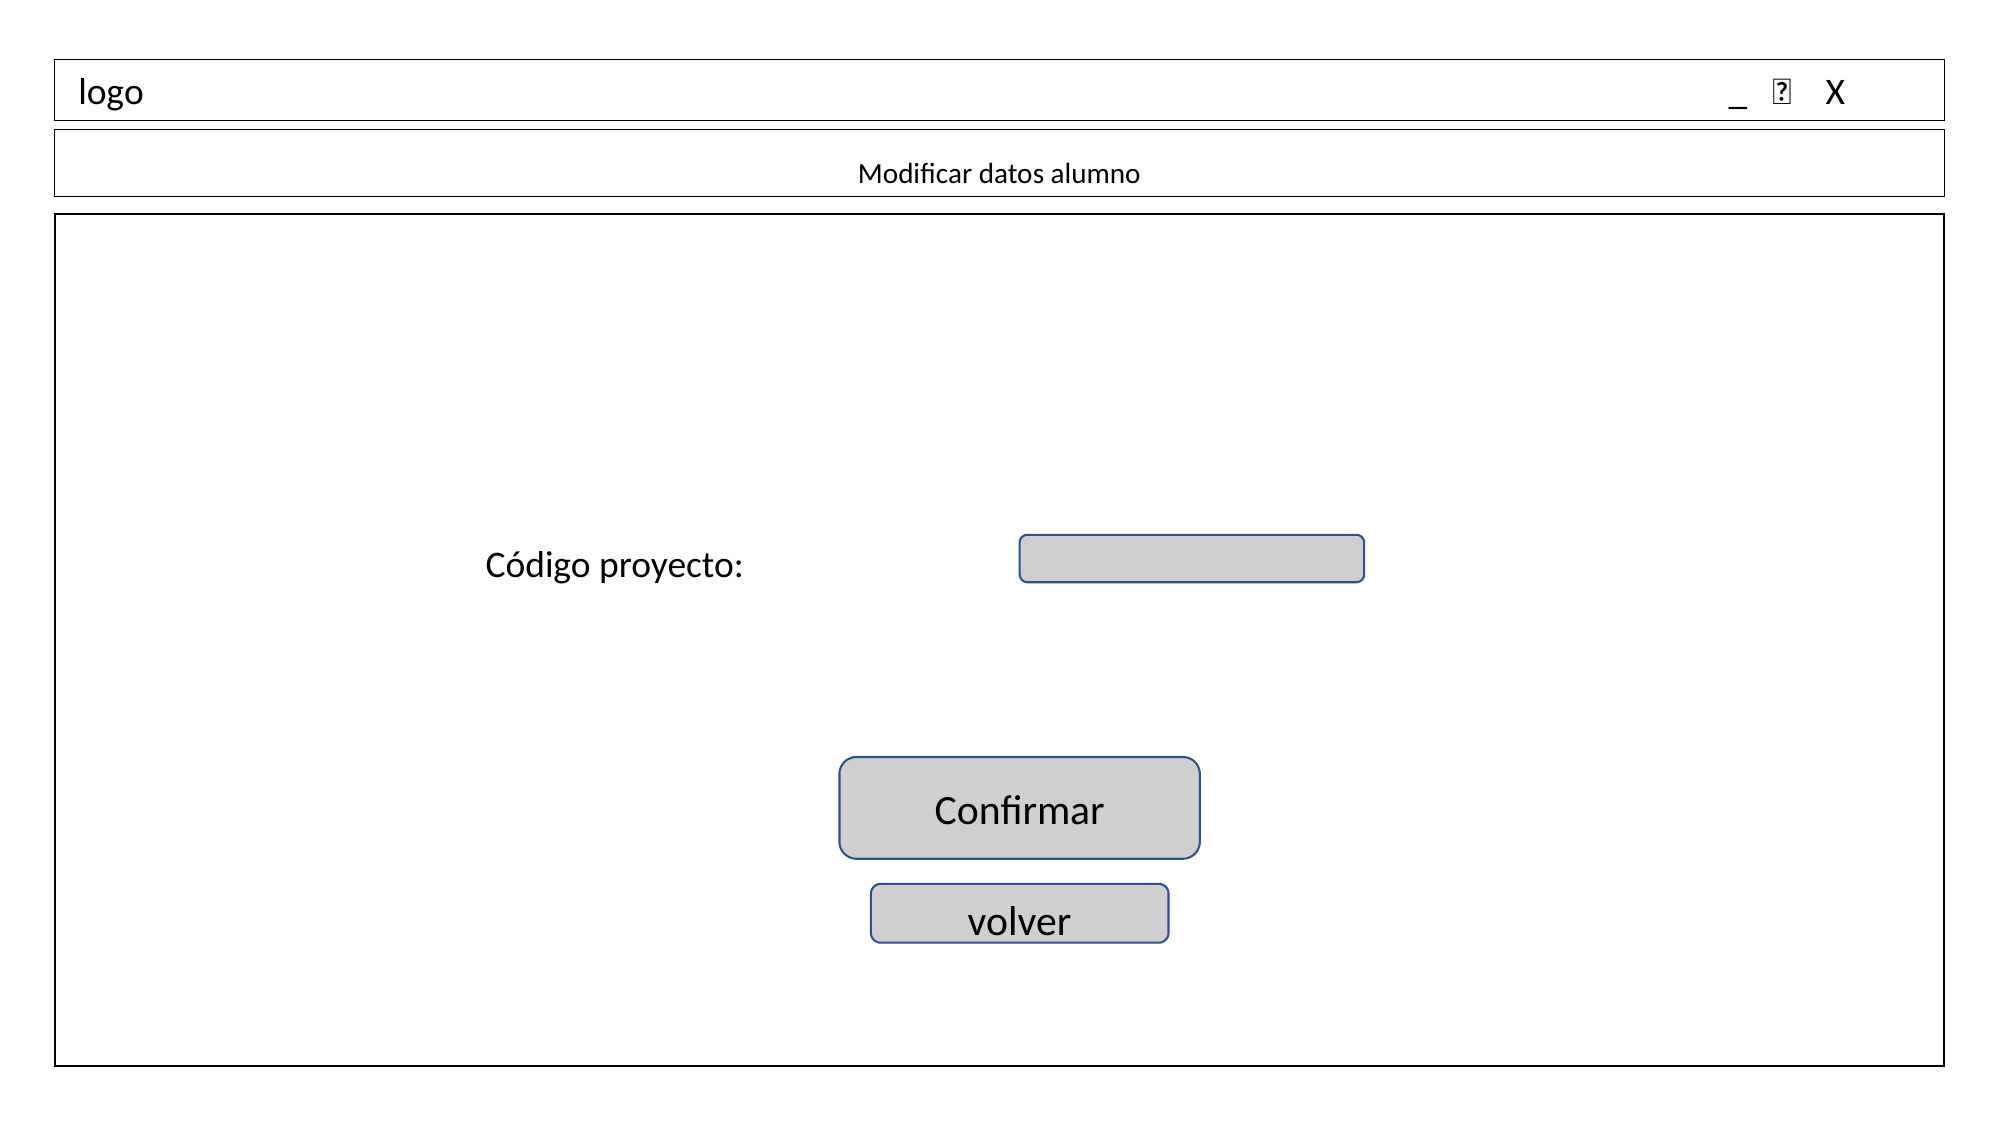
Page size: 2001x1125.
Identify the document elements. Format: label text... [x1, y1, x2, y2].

text_box logo _ 🔲 X [54, 59, 1944, 120]
text_box volver [870, 883, 1169, 943]
text_box Confirmar [839, 757, 1200, 859]
text_box Modificar datos alumno [54, 128, 1944, 192]
text_box Código proyecto: [470, 532, 981, 593]
text_box [1019, 534, 1365, 583]
